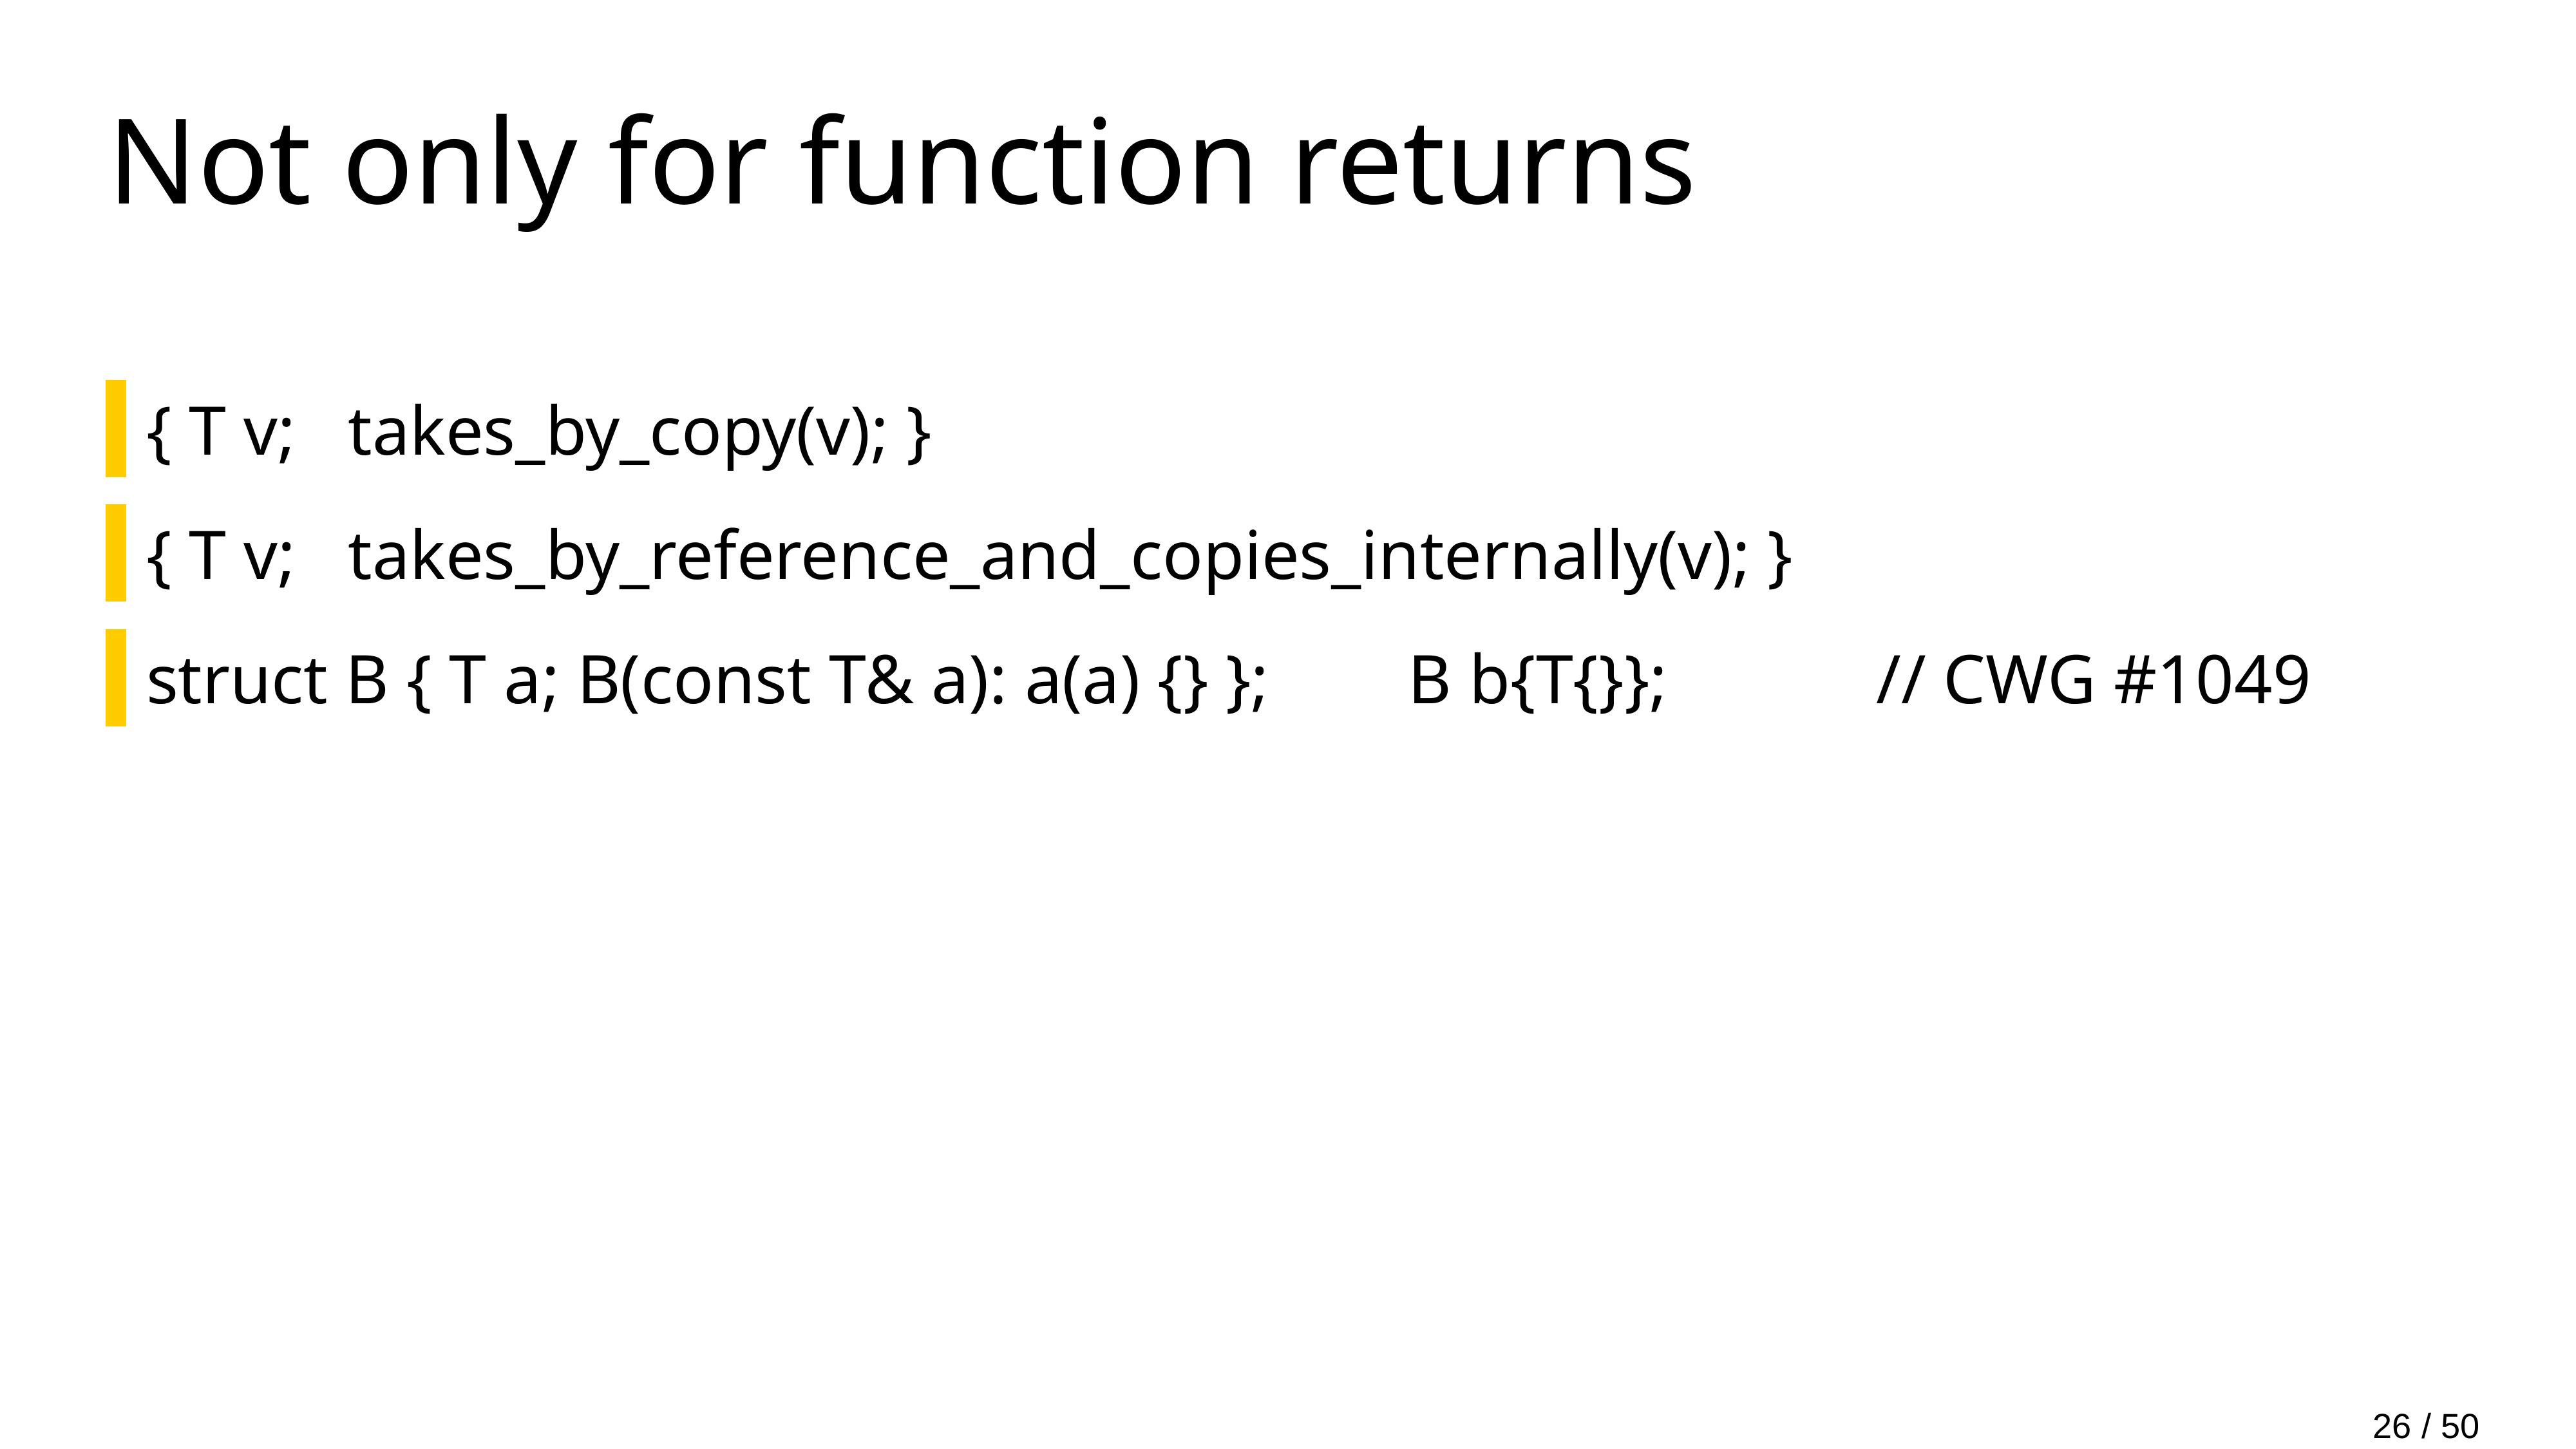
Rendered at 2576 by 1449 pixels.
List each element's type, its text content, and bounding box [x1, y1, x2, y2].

title Not only for function returns [108, 80, 2468, 242]
text_box <number> / 50 [2363, 1402, 2576, 1449]
text_box { T v; takes_by_copy(v); } { T v; takes_by_reference_and_copies_internally(v); } struct B { T a; B(const T& a): a(a) {} }; B b{T{}}; // CWG #1049 [96, 364, 2512, 1419]
